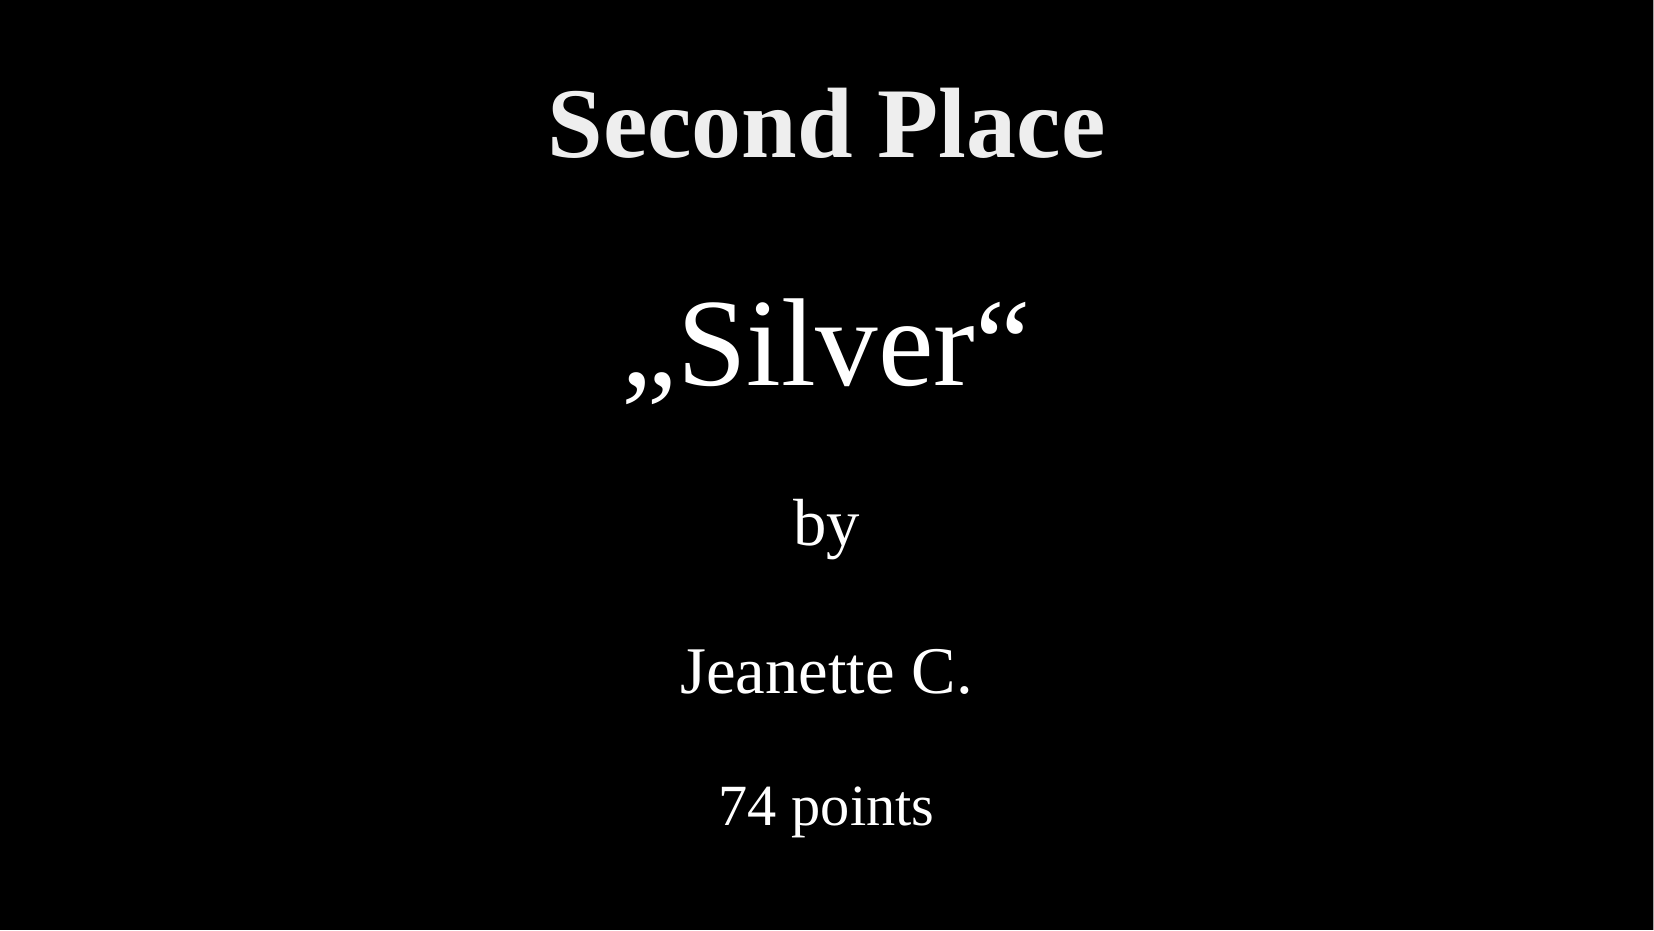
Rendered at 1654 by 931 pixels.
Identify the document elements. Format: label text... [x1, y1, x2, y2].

title Second Place [82, 35, 1571, 213]
subtitle „Silver“ by Jeanette C. 74 points [82, 273, 1571, 838]
